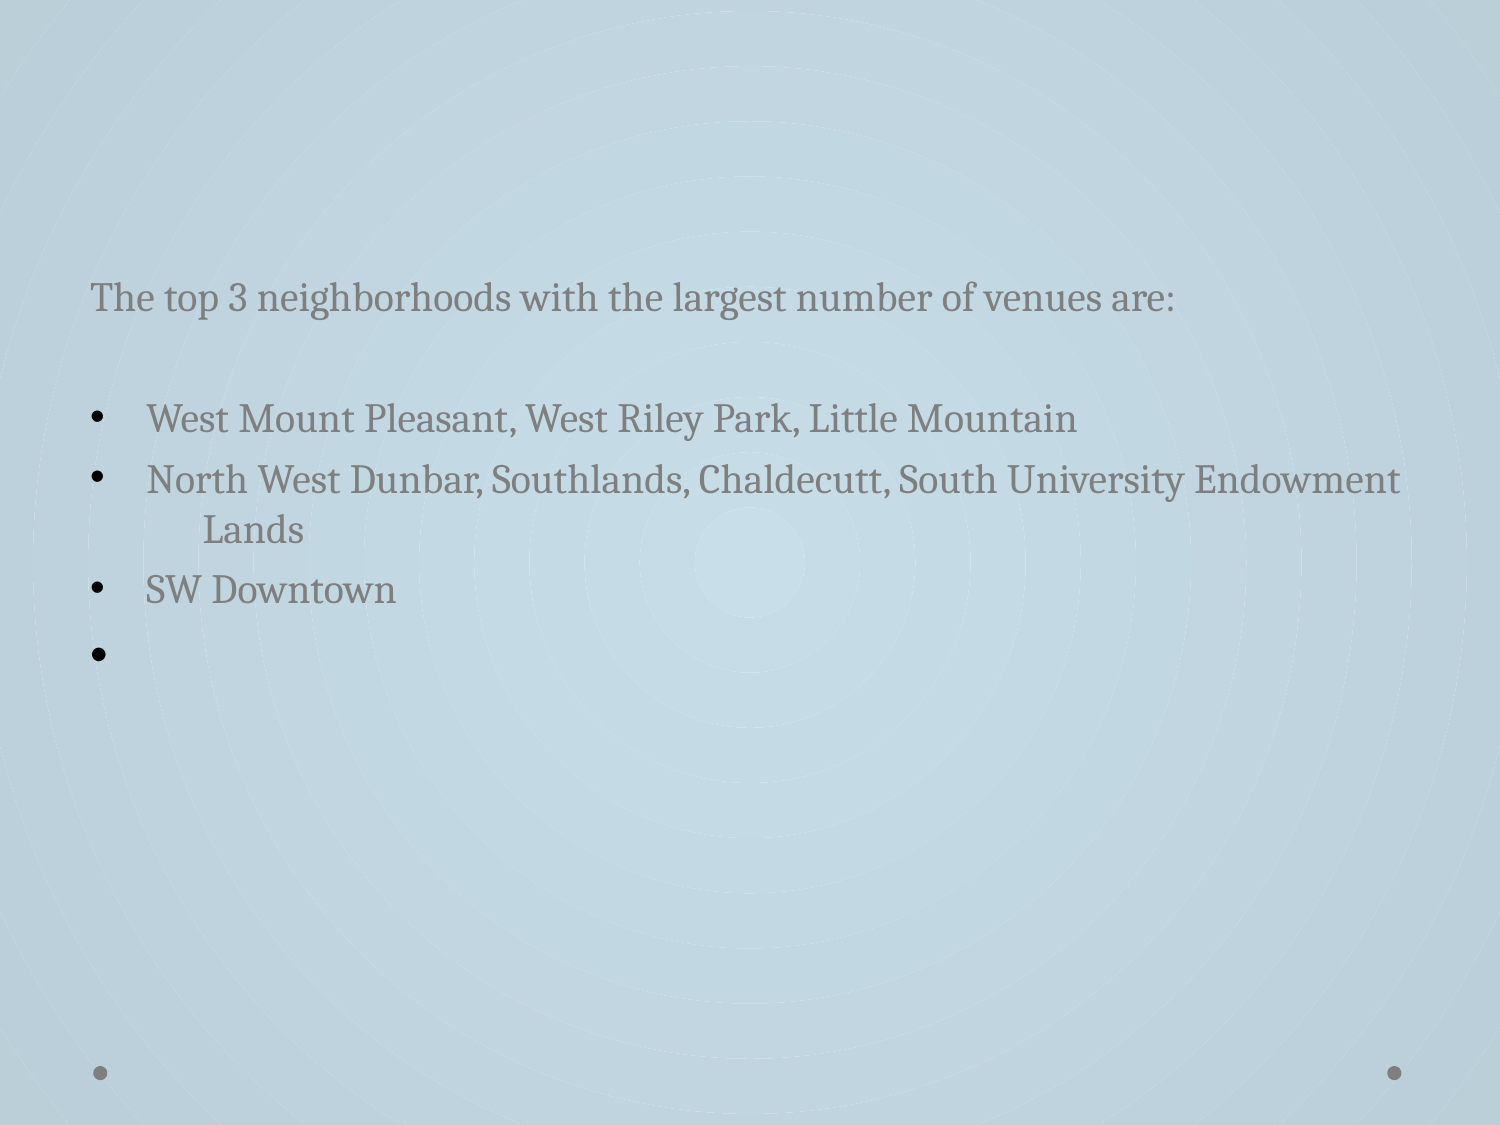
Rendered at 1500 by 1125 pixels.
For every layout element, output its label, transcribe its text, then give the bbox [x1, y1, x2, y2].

list The top 3 neighborhoods with the largest number of venues are: West Mount Pleasant, West Riley Park, Little Mountain North West Dunbar, Southlands, Chaldecutt, South University Endowment Lands SW Downtown [75, 262, 1426, 1005]
